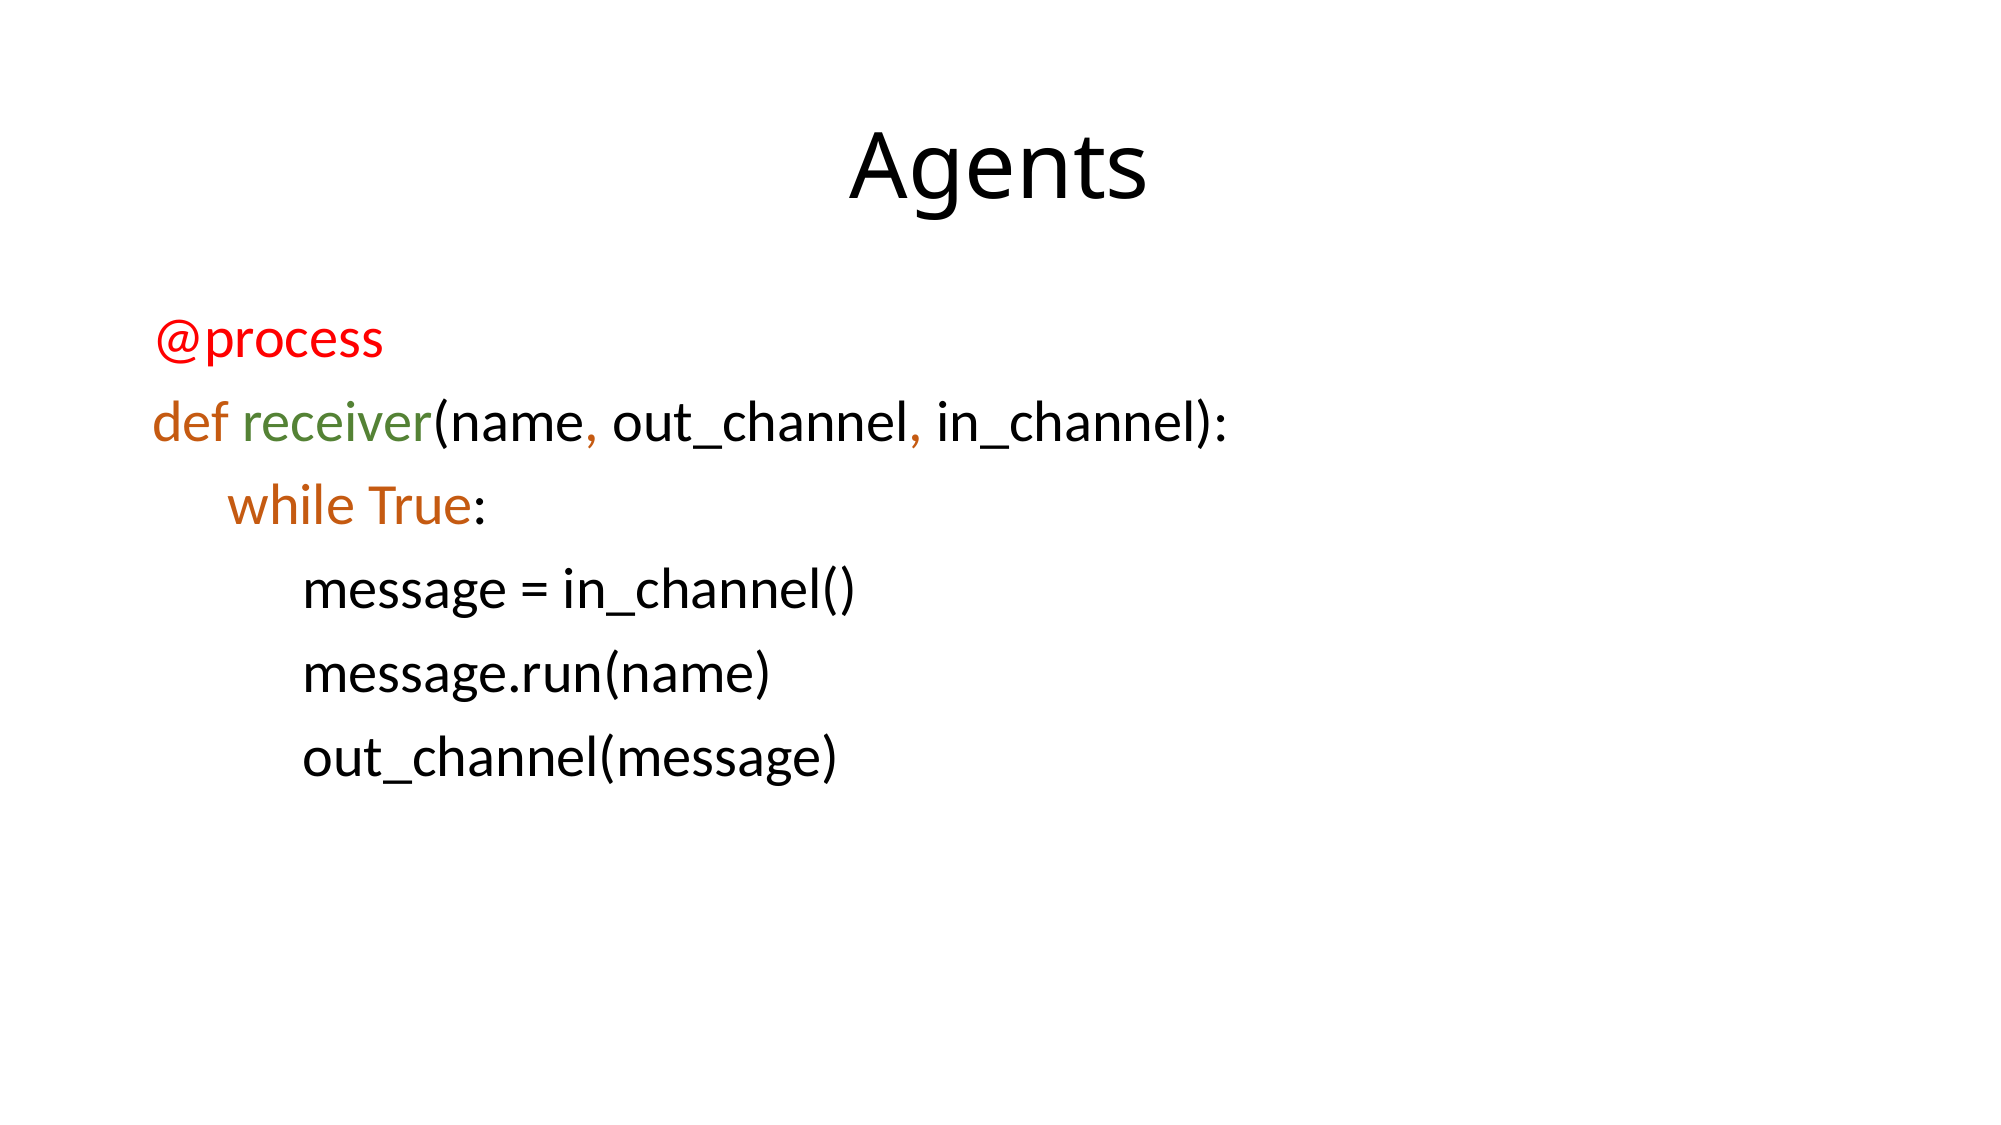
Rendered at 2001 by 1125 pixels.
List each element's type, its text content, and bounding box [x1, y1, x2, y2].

list @process def receiver(name, out_channel, in_channel): while True: message = in_channel() message.run(name) out_channel(message) [137, 299, 1863, 1014]
title Agents [137, 59, 1863, 278]
